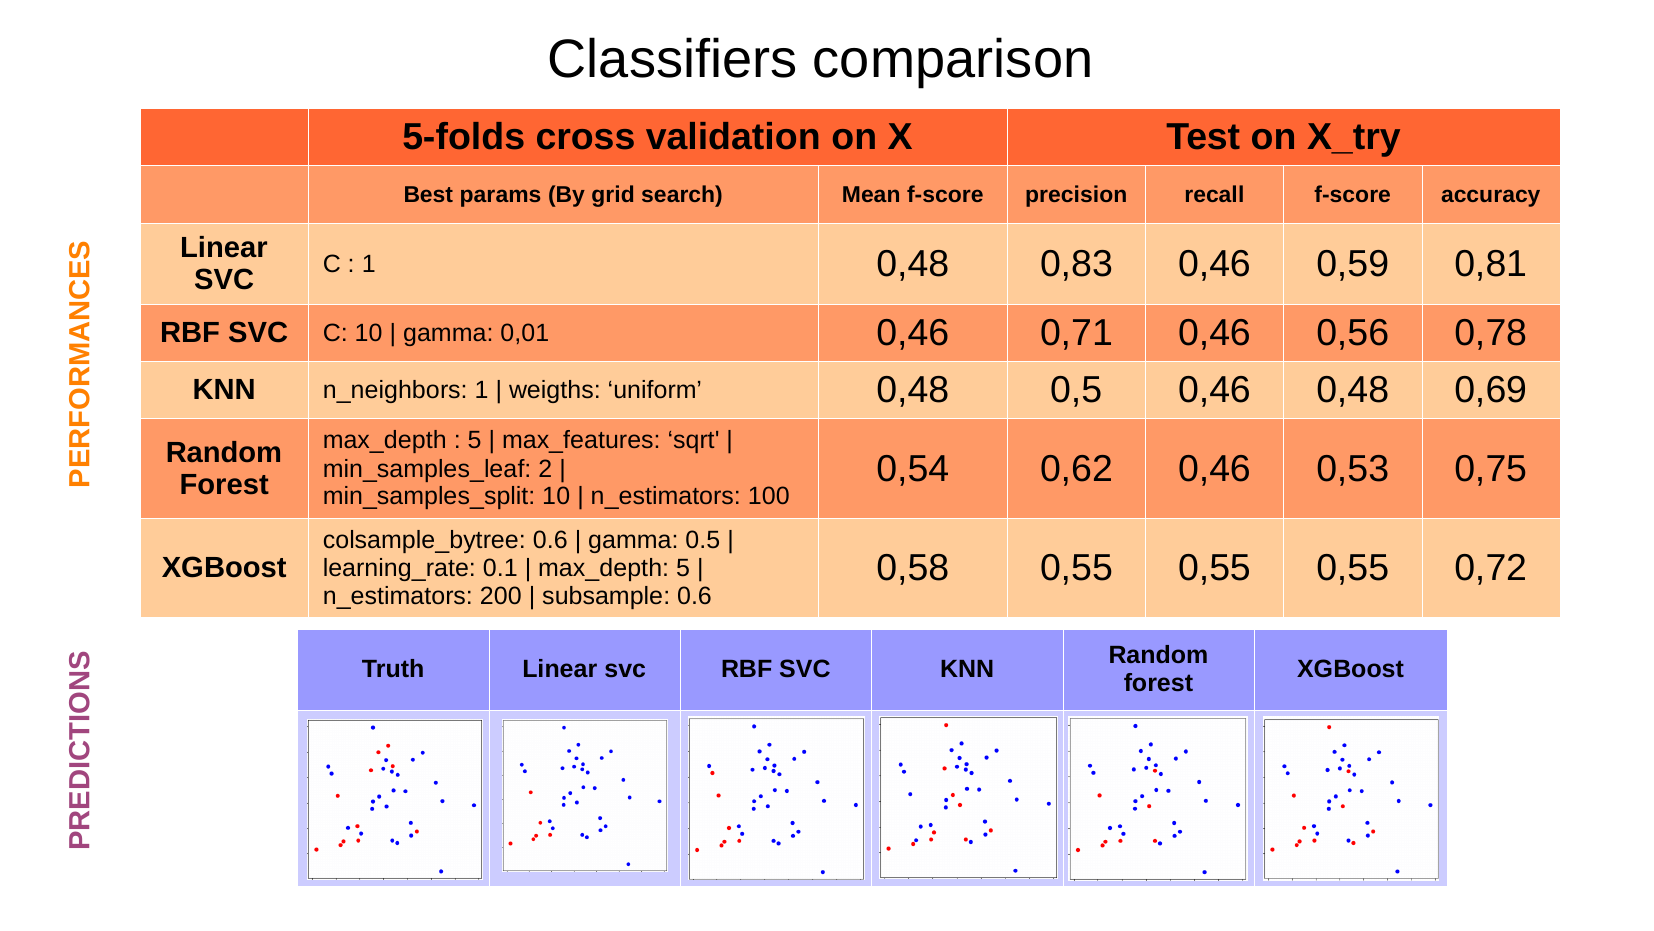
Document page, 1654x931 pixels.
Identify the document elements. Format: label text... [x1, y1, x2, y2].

table_header XGBoost [1255, 630, 1447, 710]
picture [879, 716, 1058, 879]
table_cell precision [1008, 166, 1145, 223]
table_header Random forest [1064, 630, 1254, 710]
table_cell 0,55 [1284, 519, 1422, 617]
table_cell Random Forest [218, 419, 308, 518]
picture [1068, 716, 1248, 881]
table_cell [141, 166, 308, 223]
table_cell C : 1 [309, 224, 818, 304]
table_header Truth [298, 630, 489, 710]
table_cell colsample_bytree: 0.6 | gamma: 0.5 | learning_rate: 0.1 | max_depth: 5 | n_estimators: 200 | subsample: 0.6 [309, 519, 818, 617]
table_cell Best params (By grid search) [309, 166, 818, 223]
text_box PERFORMANCES [0, 169, 218, 524]
table_cell [298, 711, 489, 886]
table_cell 0,48 [1284, 362, 1422, 418]
title Classifiers comparison [76, 0, 1566, 119]
table_cell RBF SVC [218, 305, 308, 361]
table_cell 0,69 [1423, 362, 1560, 418]
picture [502, 719, 668, 872]
table_cell 0,62 [1008, 419, 1145, 518]
table_cell 0,72 [1423, 519, 1560, 617]
table_cell [872, 711, 1063, 886]
table_cell [681, 711, 871, 886]
table_cell 0,46 [1146, 305, 1283, 361]
table_cell 0,56 [1284, 305, 1422, 361]
table_header KNN [872, 630, 1063, 710]
table_cell 0,54 [819, 419, 1007, 518]
table_cell f-score [1284, 166, 1422, 223]
table_cell recall [1146, 166, 1283, 223]
table_cell [1255, 711, 1447, 886]
table_cell 0,81 [1423, 224, 1560, 304]
table_cell 0,46 [1146, 419, 1283, 518]
table_cell Mean f-score [819, 166, 1007, 223]
table_cell 0,55 [1008, 519, 1145, 617]
table_header RBF SVC [681, 630, 871, 710]
table_cell 0,46 [819, 305, 1007, 361]
table_cell 0,46 [1146, 224, 1283, 304]
table_cell KNN [218, 362, 308, 418]
table_cell [1064, 711, 1254, 886]
table_cell 0,75 [1423, 419, 1560, 518]
picture [688, 716, 865, 880]
table_cell XGBoost [141, 519, 308, 617]
table_header [141, 109, 308, 165]
table_cell n_neighbors: 1 | weigths: ‘uniform’ [309, 362, 818, 418]
table_cell 0,48 [819, 362, 1007, 418]
picture [307, 719, 483, 880]
table_cell 0,59 [1284, 224, 1422, 304]
table_cell Linear SVC [218, 224, 308, 304]
text_box PREDICTIONS [0, 531, 218, 886]
table_cell 0,46 [1146, 362, 1283, 418]
table_cell C: 10 | gamma: 0,01 [309, 305, 818, 361]
table_cell [490, 711, 680, 886]
picture [1263, 716, 1439, 881]
table_cell 0,48 [819, 224, 1007, 304]
table_cell 0,78 [1423, 305, 1560, 361]
table_cell 0,5 [1008, 362, 1145, 418]
table_cell 0,53 [1284, 419, 1422, 518]
table_cell 0,58 [819, 519, 1007, 617]
table_cell accuracy [1423, 166, 1560, 223]
table_cell 0,71 [1008, 305, 1145, 361]
table_cell 0,55 [1146, 519, 1283, 617]
table_cell max_depth : 5 | max_features: ‘sqrt' | min_samples_leaf: 2 | min_samples_split: 10 | n_estimators: 100 [309, 419, 818, 518]
table_header Linear svc [490, 630, 680, 710]
table_header 5-folds cross validation on X [309, 109, 1007, 165]
table_cell 0,83 [1008, 224, 1145, 304]
table_header Test on X_try [1008, 109, 1560, 165]
